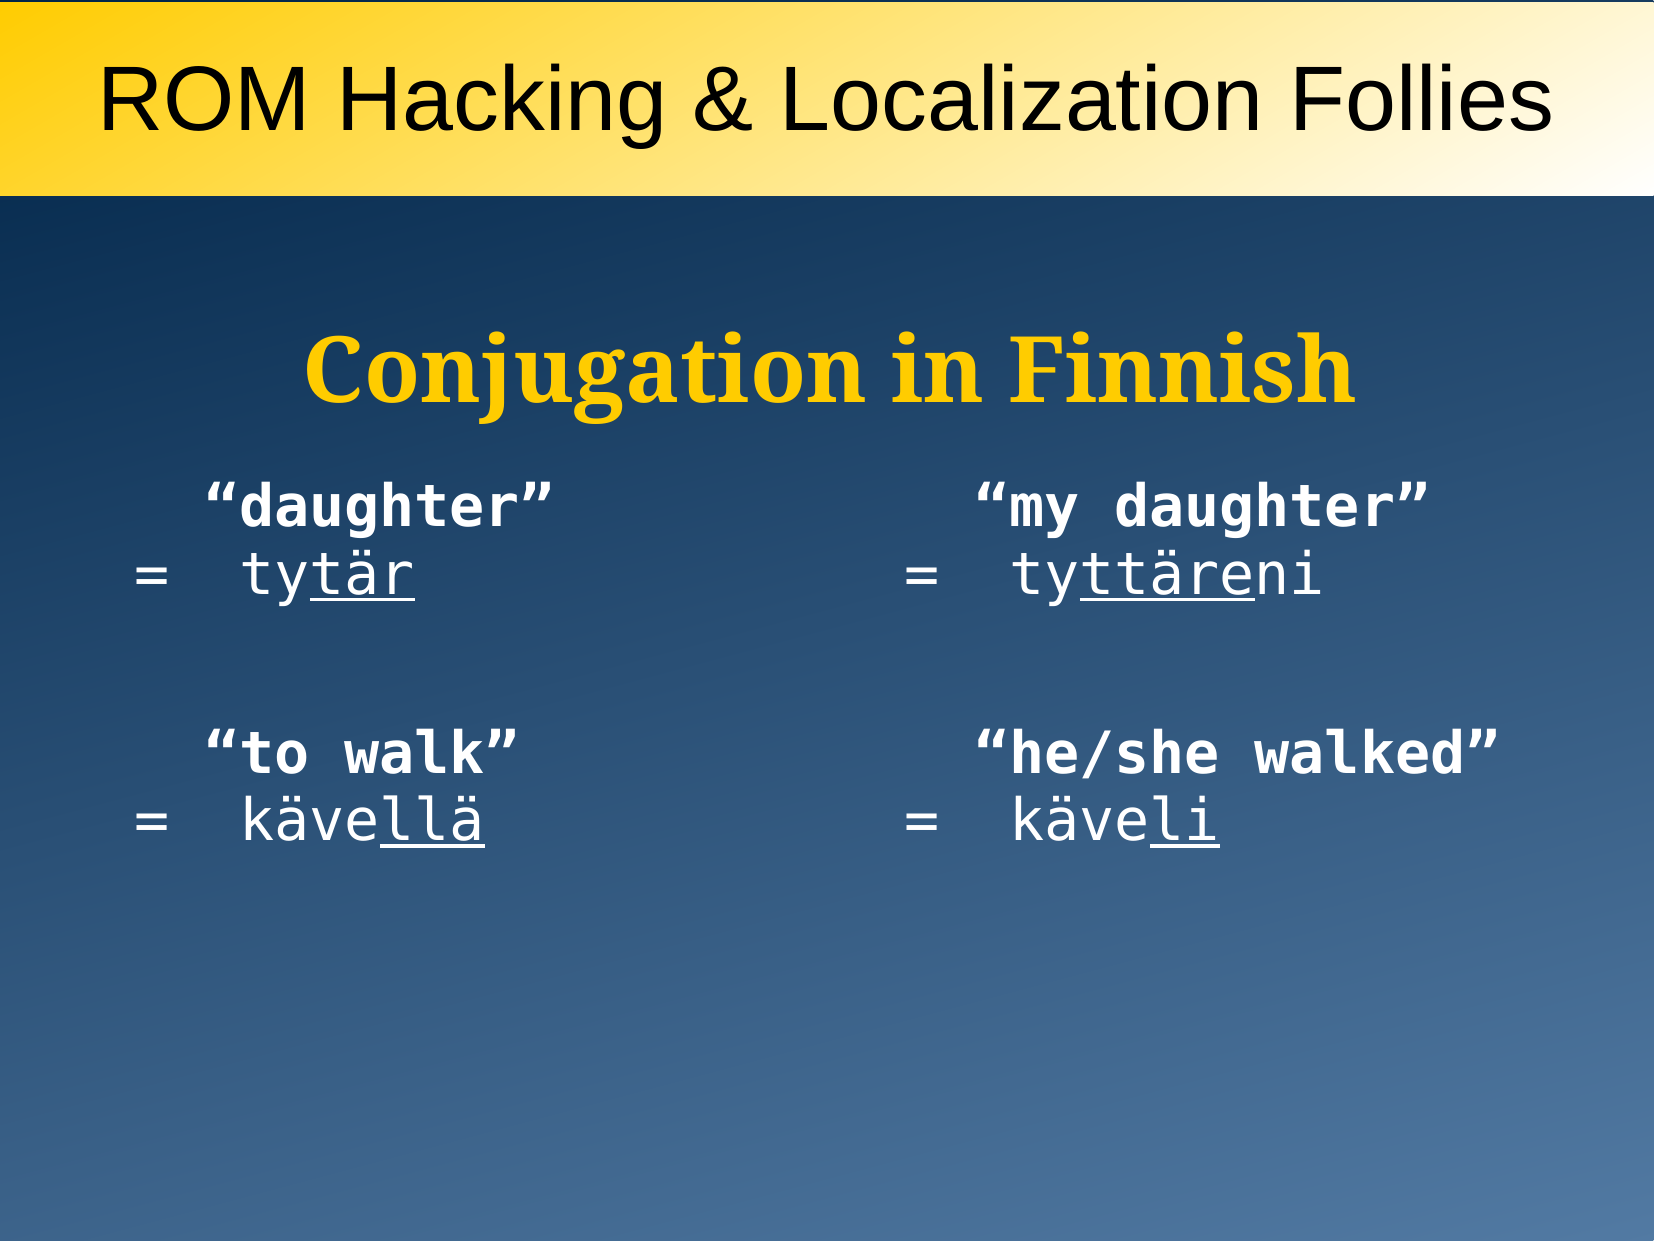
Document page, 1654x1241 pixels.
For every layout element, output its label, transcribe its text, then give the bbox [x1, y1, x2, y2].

title ROM Hacking & Localization Follies [0, 2, 1654, 196]
text_box “daughter” “my daughter” = tytär = tyttäreni “to walk” “he/she walked” = kävellä = käveli [120, 465, 1561, 993]
subtitle Conjugation in Finnish [86, 304, 1576, 406]
